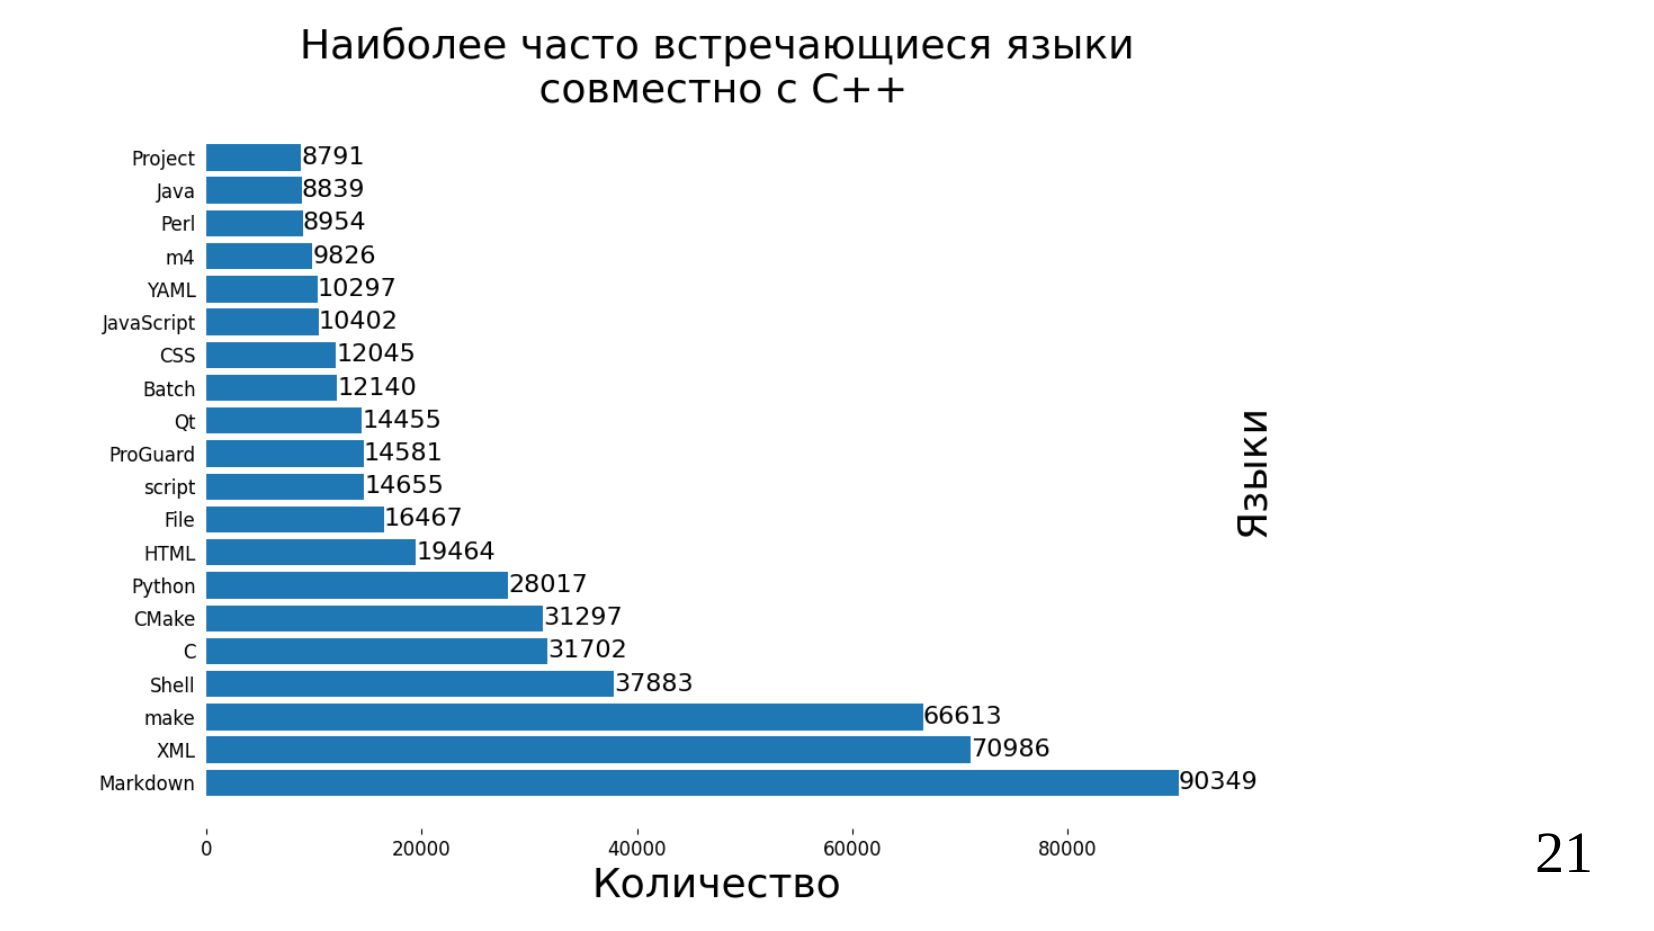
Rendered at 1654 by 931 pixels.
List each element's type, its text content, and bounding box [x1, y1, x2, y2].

picture [42, 0, 1270, 931]
title <number> [1417, 774, 1654, 931]
